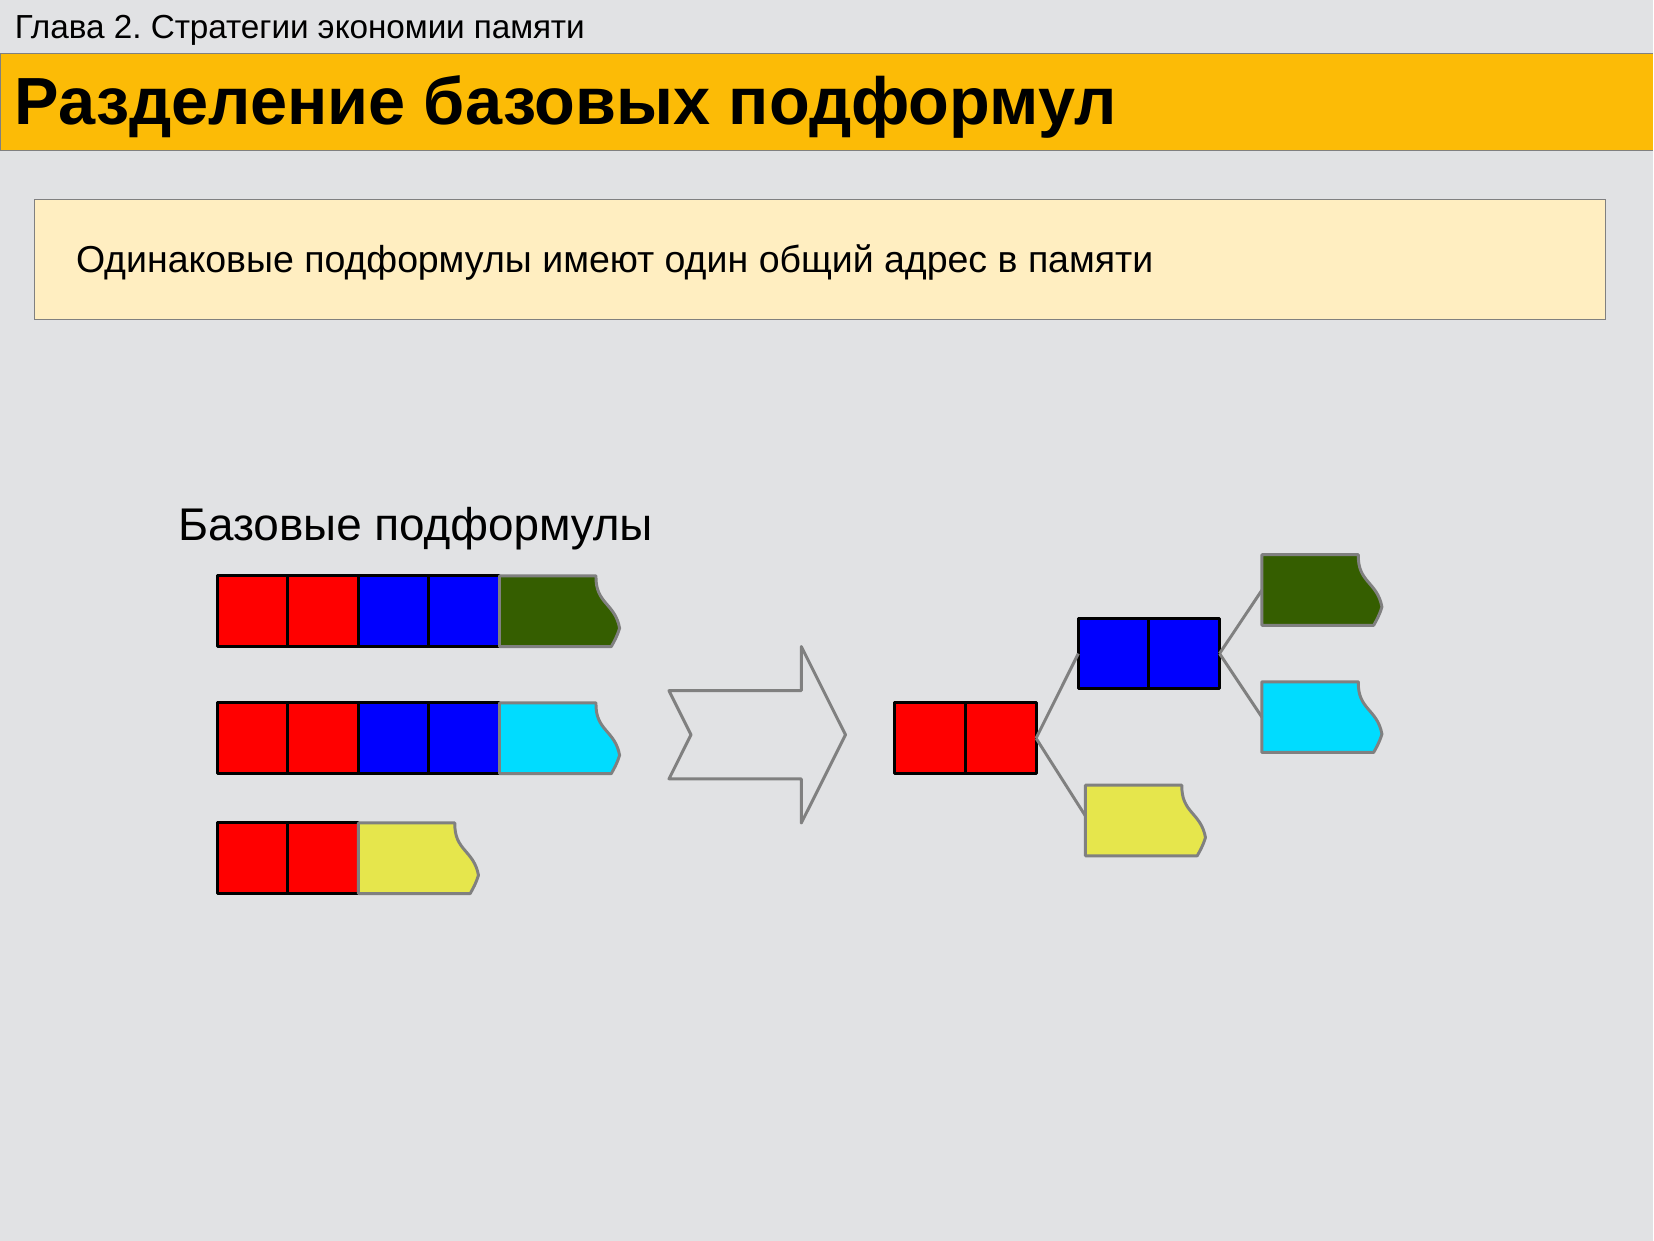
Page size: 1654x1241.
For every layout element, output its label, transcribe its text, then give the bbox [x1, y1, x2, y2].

text_box [217, 822, 479, 894]
text_box [217, 702, 620, 774]
text_box [894, 702, 1037, 774]
text_box Разделение базовых подформул [0, 53, 1653, 151]
text_box Базовые подформулы [161, 490, 726, 582]
text_box [34, 199, 1606, 320]
text_box [1261, 681, 1382, 753]
text_box Глава 2. Стратегии экономии памяти [0, 1, 500, 58]
text_box [1078, 618, 1220, 689]
text_box [1085, 785, 1206, 856]
text_box [1261, 554, 1382, 626]
text_box [217, 582, 620, 647]
text_box Одинаковые подформулы имеют один общий адрес в памяти [61, 231, 1532, 293]
